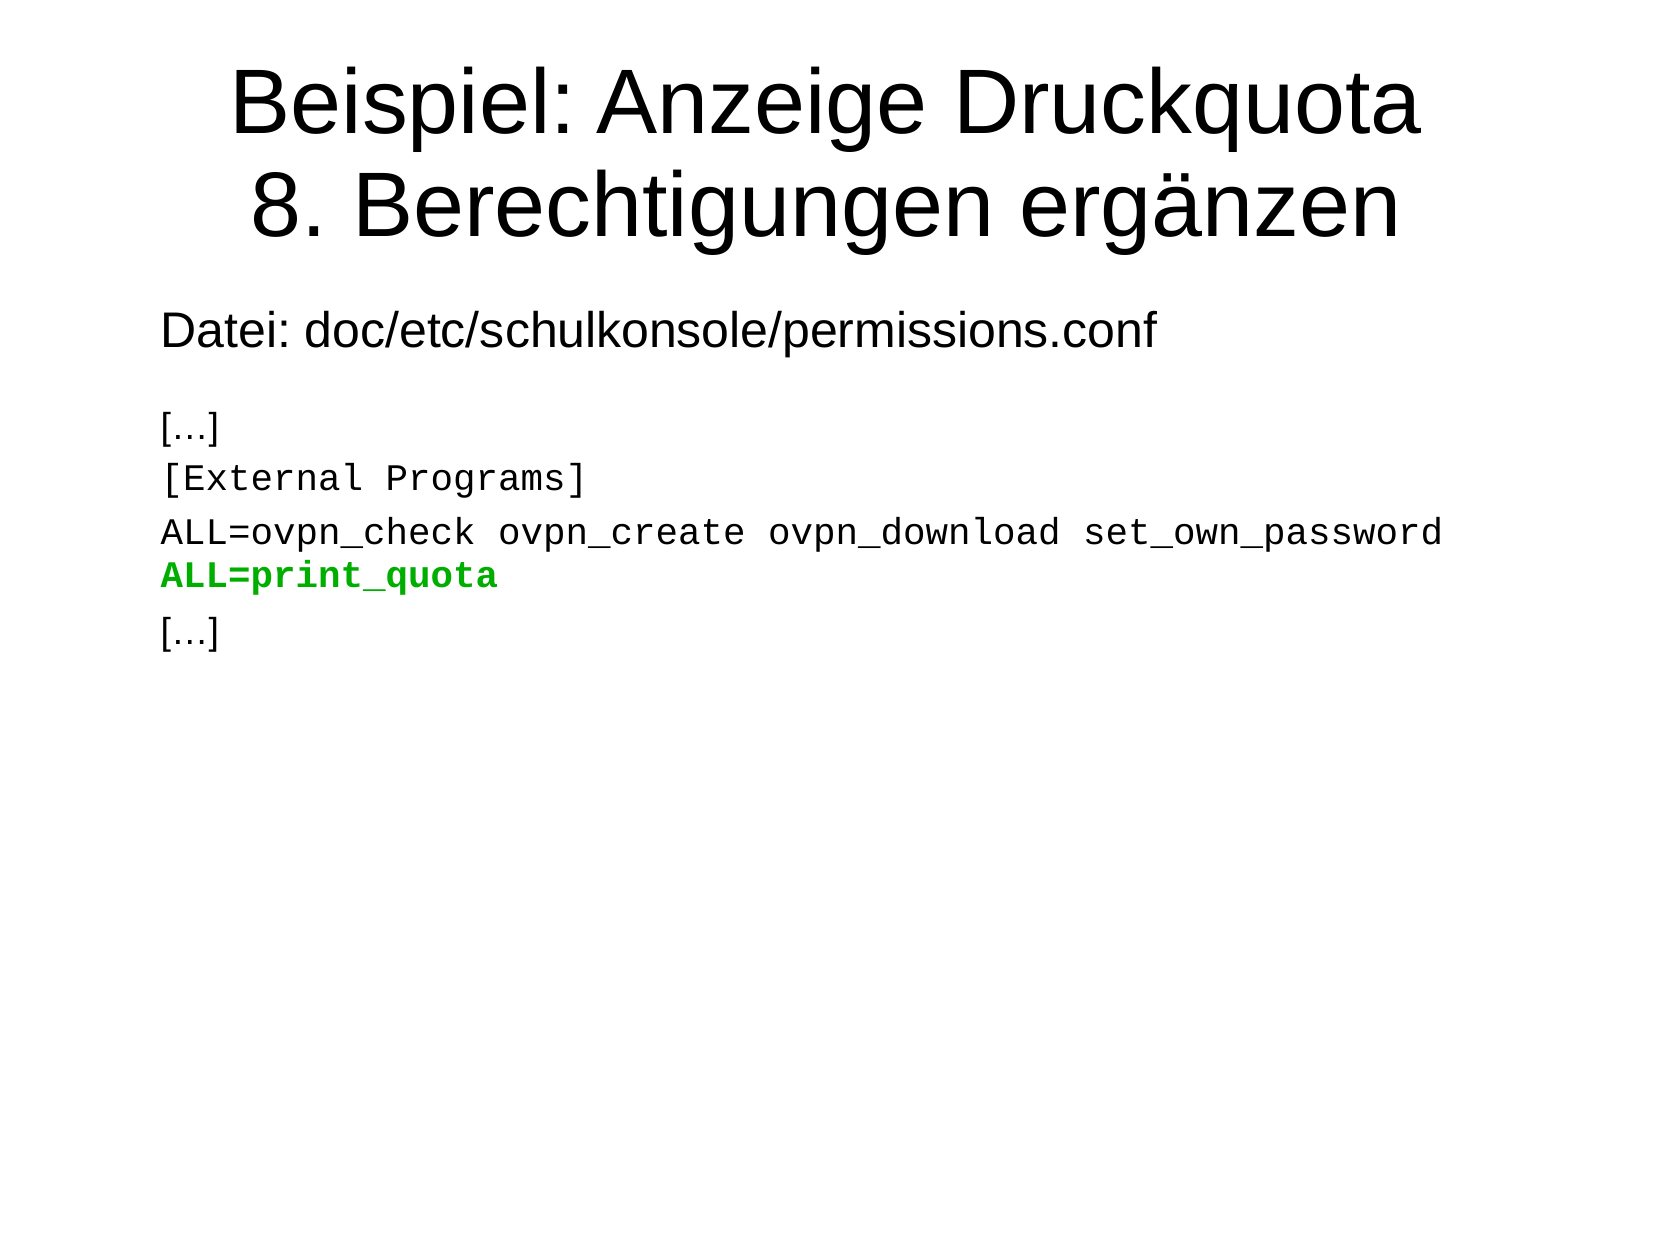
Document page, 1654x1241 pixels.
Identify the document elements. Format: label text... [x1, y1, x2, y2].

title Beispiel: Anzeige Druckquota 8. Berechtigungen ergänzen [82, 49, 1571, 257]
text_box Datei: doc/etc/schulkonsole/permissions.conf […] [External Programs] ALL=ovpn_check ovpn_create ovpn_download set_own_password ALL=print_quota […] [88, 295, 1565, 1182]
